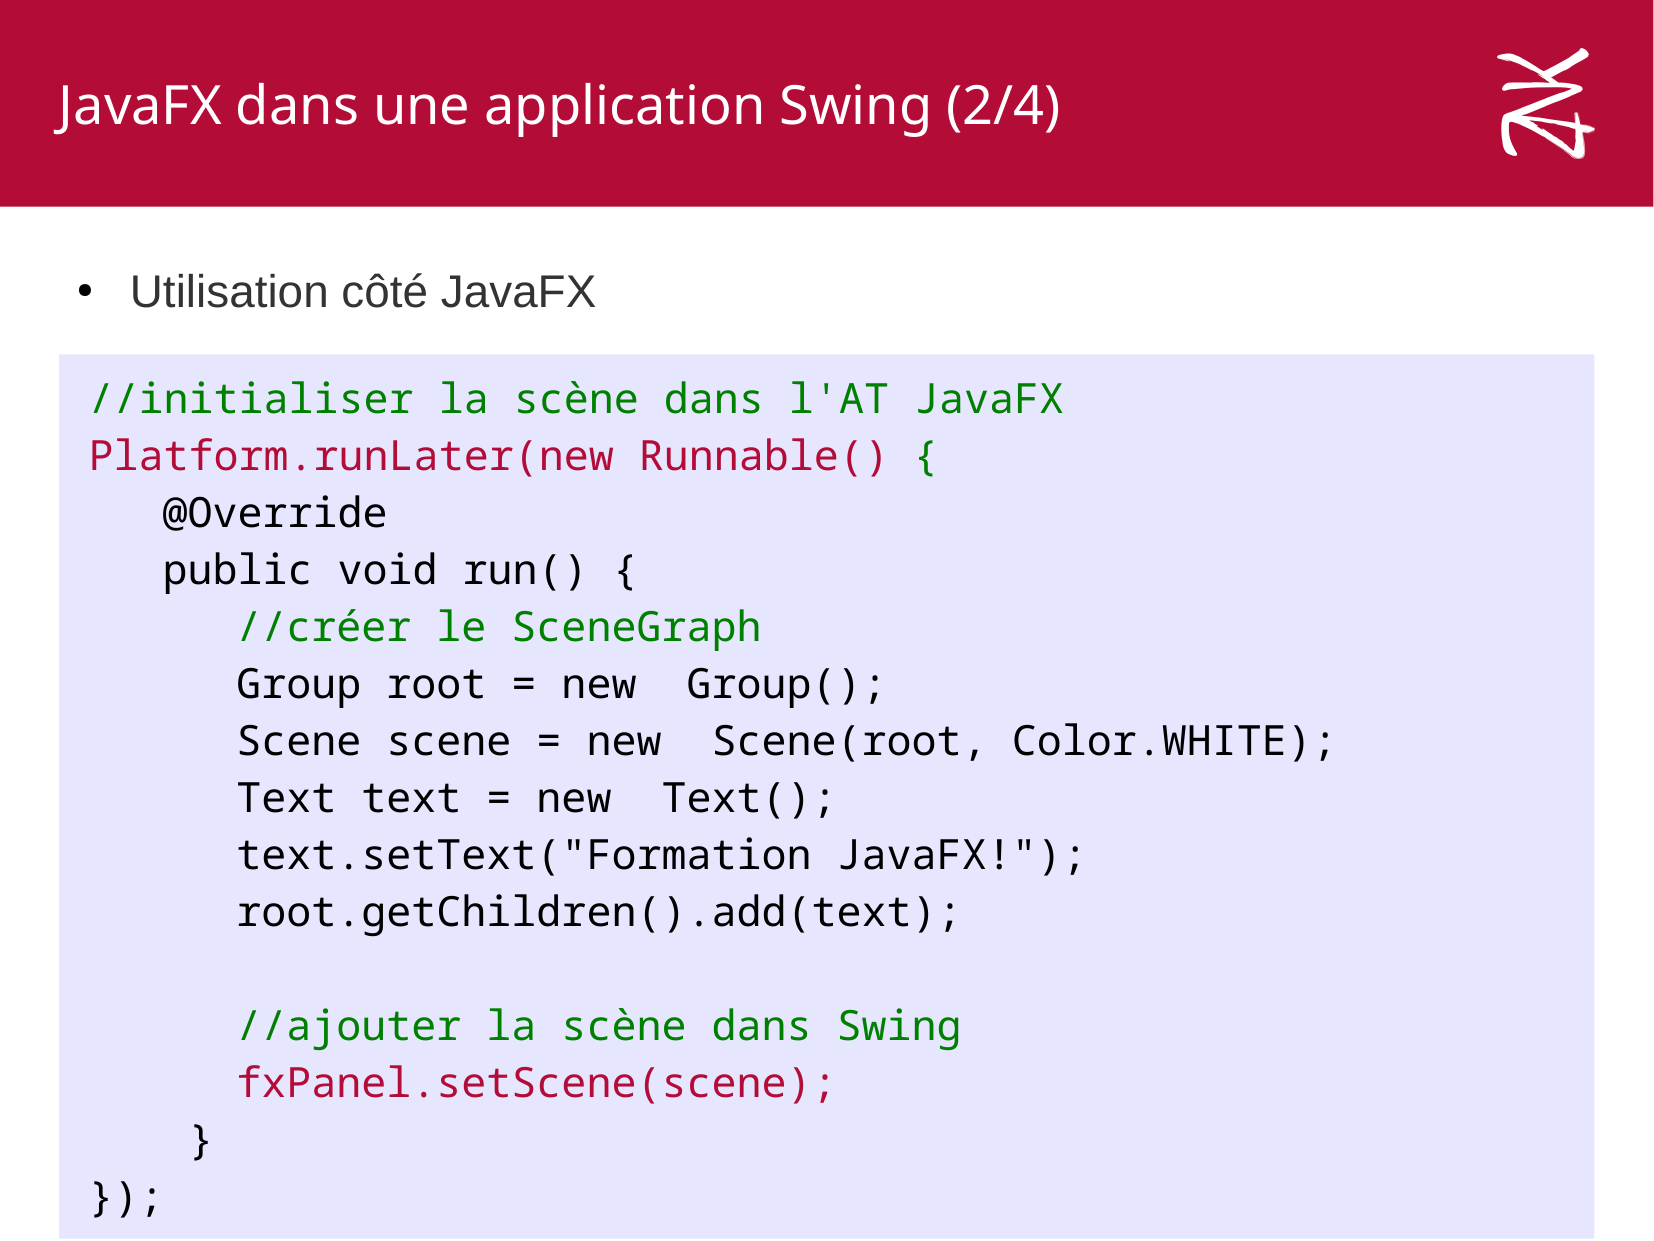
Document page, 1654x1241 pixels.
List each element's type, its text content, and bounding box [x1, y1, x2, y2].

text_box //initialiser la scène dans l'AT JavaFX Platform.runLater(new Runnable() { @Override public void run() { //créer le SceneGraph Group root = new Group(); Scene scene = new Scene(root, Color.WHITE); Text text = new Text(); text.setText("Formation JavaFX!"); root.getChildren().add(text); //ajouter la scène dans Swing fxPanel.setScene(scene); } }); [59, 354, 1595, 1019]
title JavaFX dans une application Swing (2/4) [59, 29, 1595, 178]
list Utilisation côté JavaFX [59, 265, 1595, 354]
